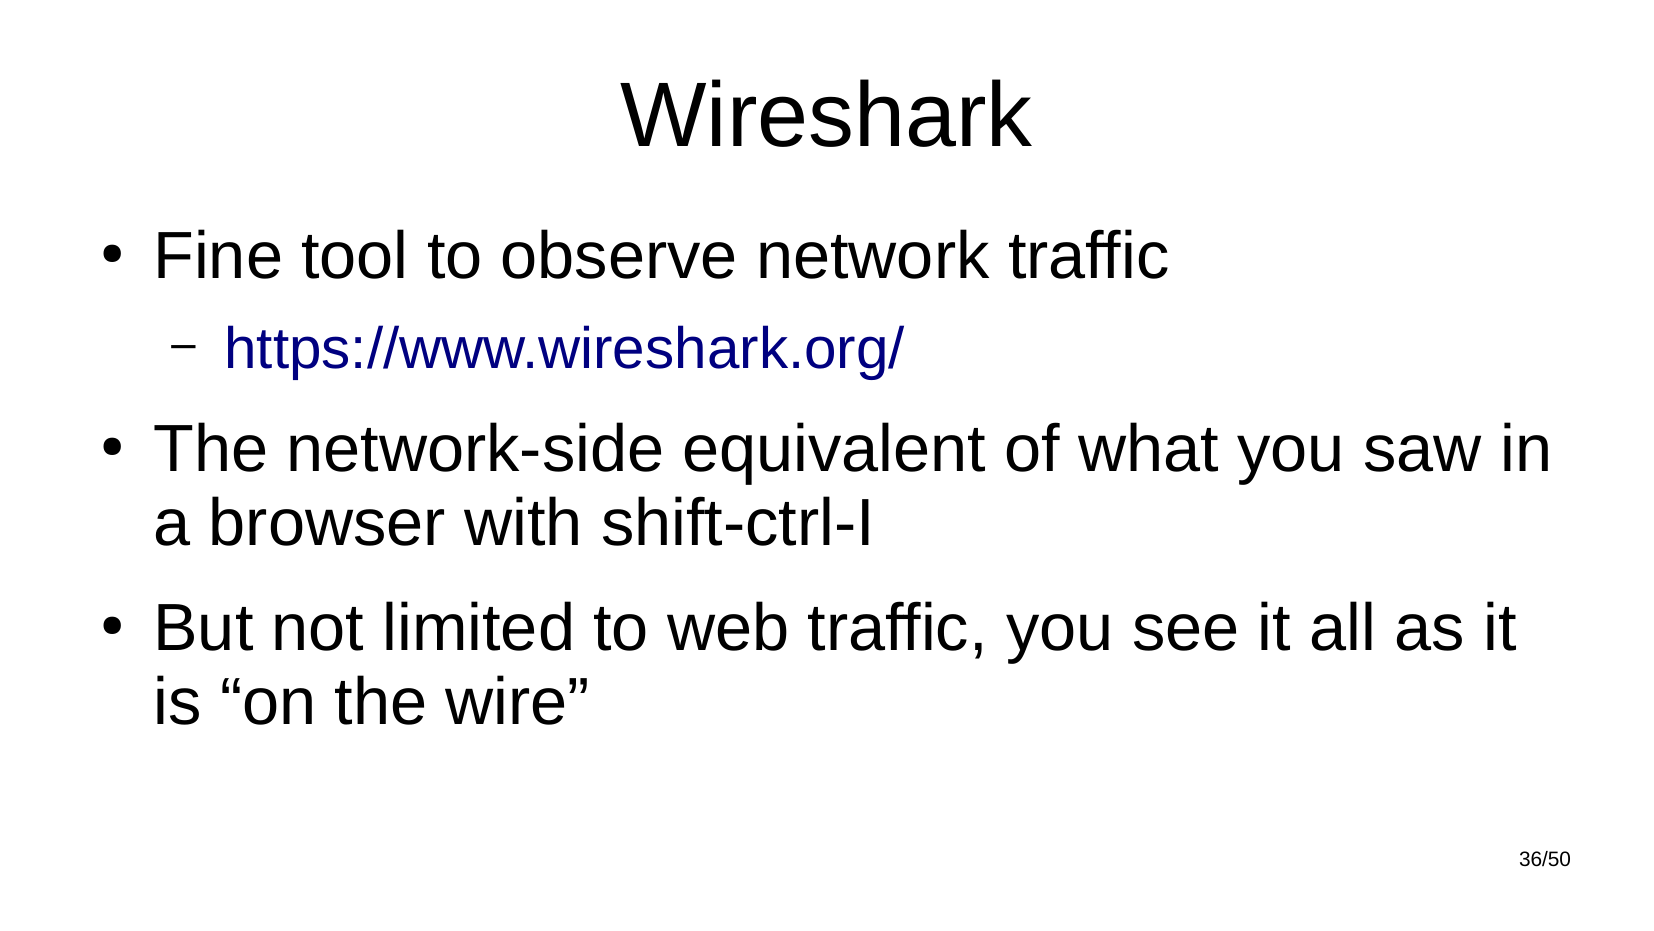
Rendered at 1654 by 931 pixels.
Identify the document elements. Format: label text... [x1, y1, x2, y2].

title Wireshark [82, 37, 1571, 193]
list Fine tool to observe network traffic https://www.wireshark.org/ The network-side equivalent of what you saw in a browser with shift-ctrl-I But not limited to web traffic, you see it all as it is “on the wire” [82, 217, 1571, 758]
